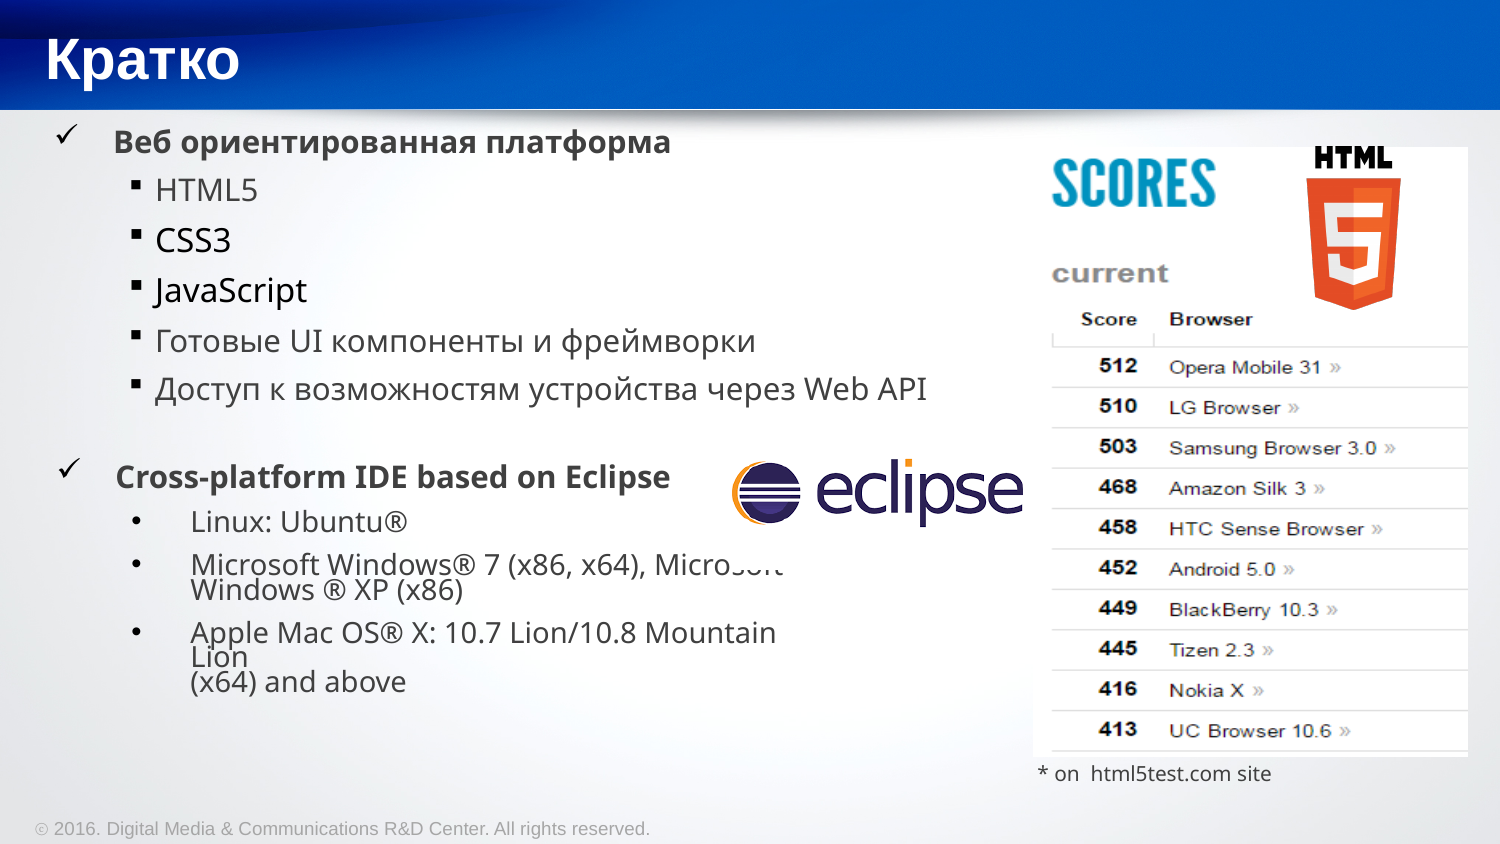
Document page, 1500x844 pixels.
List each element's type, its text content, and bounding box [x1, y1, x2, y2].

picture [0, 0, 1500, 844]
title Кратко [30, 23, 1463, 89]
text_box Cross-platform IDE based on Eclipse Linux: Ubuntu® Microsoft Windows® 7 (x86, x64), Microsoft Windows ® XP (x86) Apple Mac OS® X: 10.7 Lion/10.8 Mountain Lion (x64) and above [41, 456, 849, 705]
text_box Веб ориентированная платформа HTML5 CSS3 JavaScript Готовые UI компоненты и фреймворки Доступ к возможностям устройства через Web API [38, 121, 948, 367]
text_box * on html5test.com site [1022, 758, 1453, 805]
